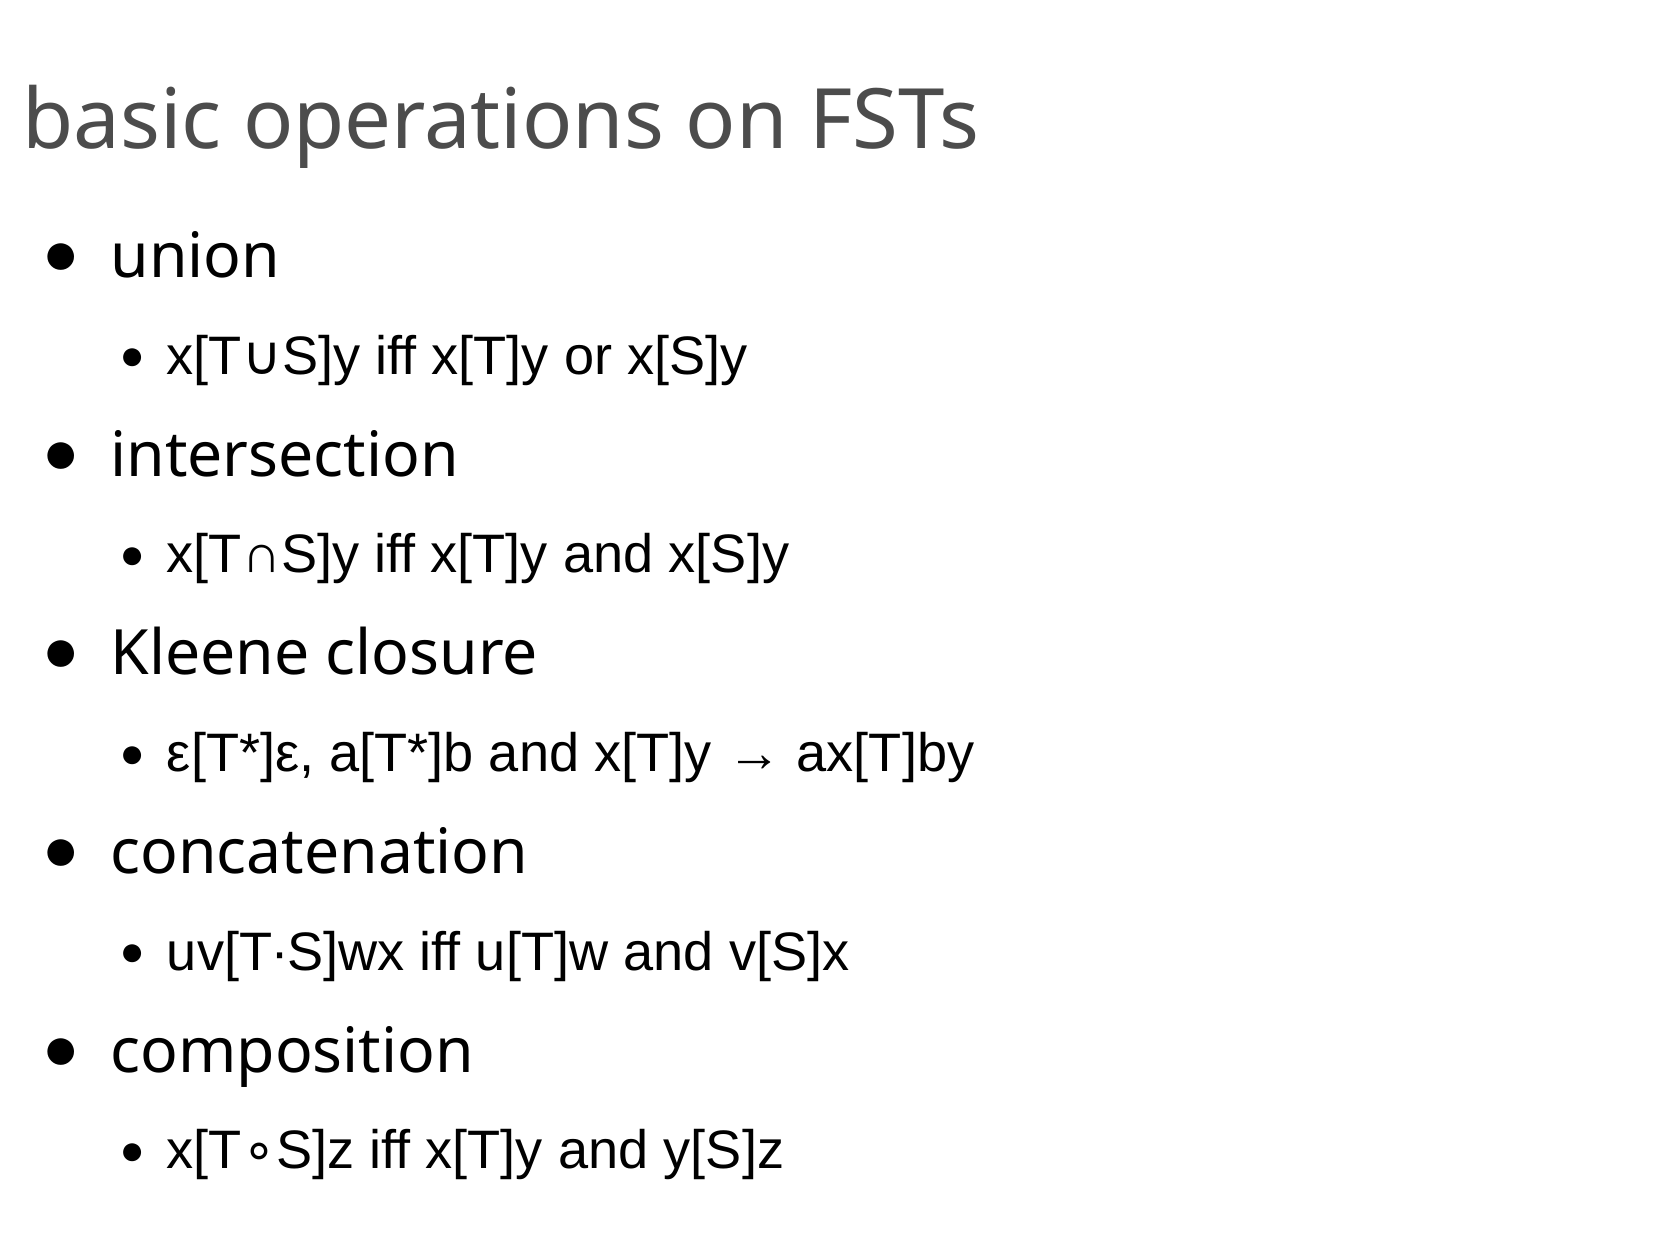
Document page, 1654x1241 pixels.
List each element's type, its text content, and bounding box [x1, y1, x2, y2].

title basic operations on FSTs [22, 26, 1654, 205]
list union x[T∪S]y iff x[T]y or x[S]y intersection x[T∩S]y iff x[T]y and x[S]y Kleene closure ε[T*]ε, a[T*]b and x[T]y → ax[T]by concatenation uv[T∙S]wx iff u[T]w and v[S]x composition x[T∘S]z iff x[T]y and y[S]z [25, 197, 1654, 1194]
